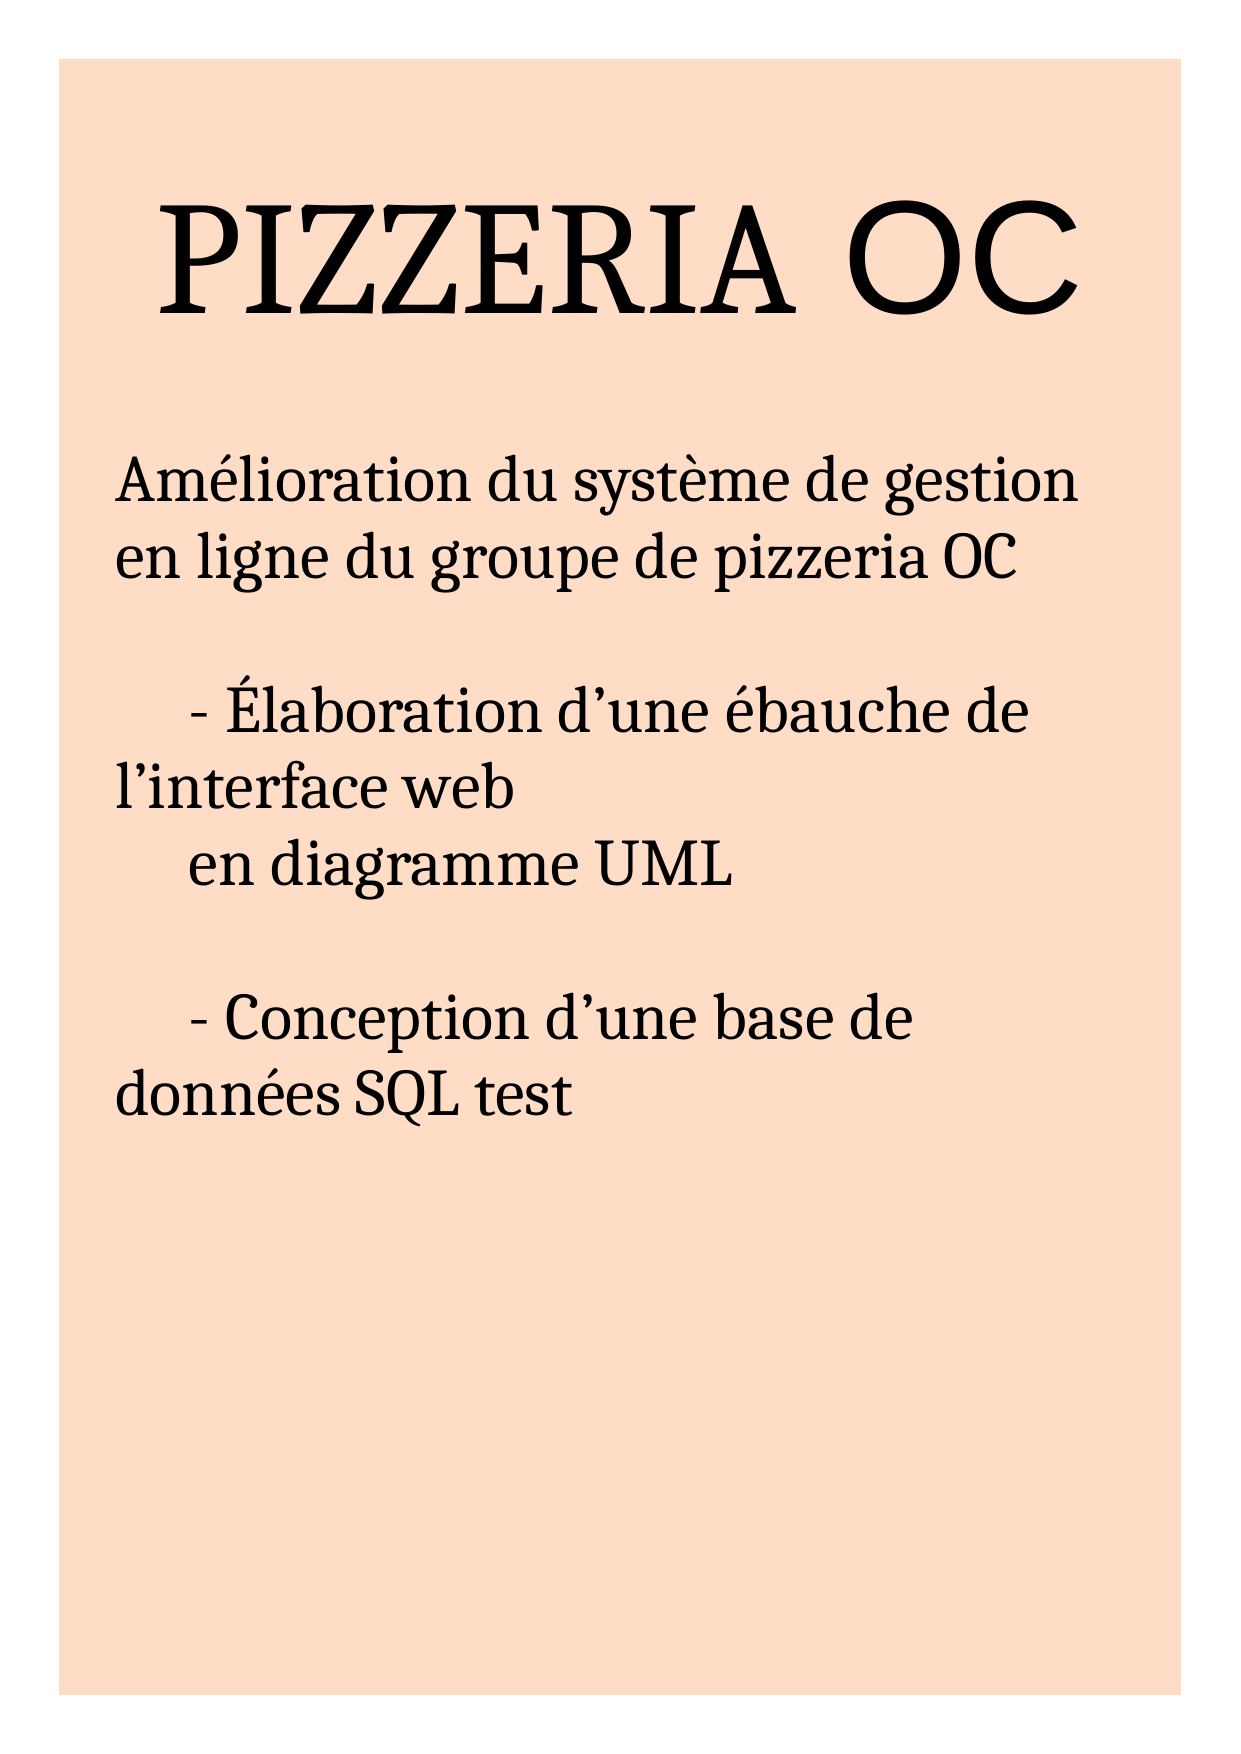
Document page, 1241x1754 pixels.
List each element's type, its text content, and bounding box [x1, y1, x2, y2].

subtitle Amélioration du système de gestion en ligne du groupe de pizzeria OC - Élaboration d’une ébauche de l’interface web en diagramme UML - Conception d’une base de données SQL test [115, 441, 1085, 1754]
title PIZZERIA OC [115, 124, 1125, 398]
